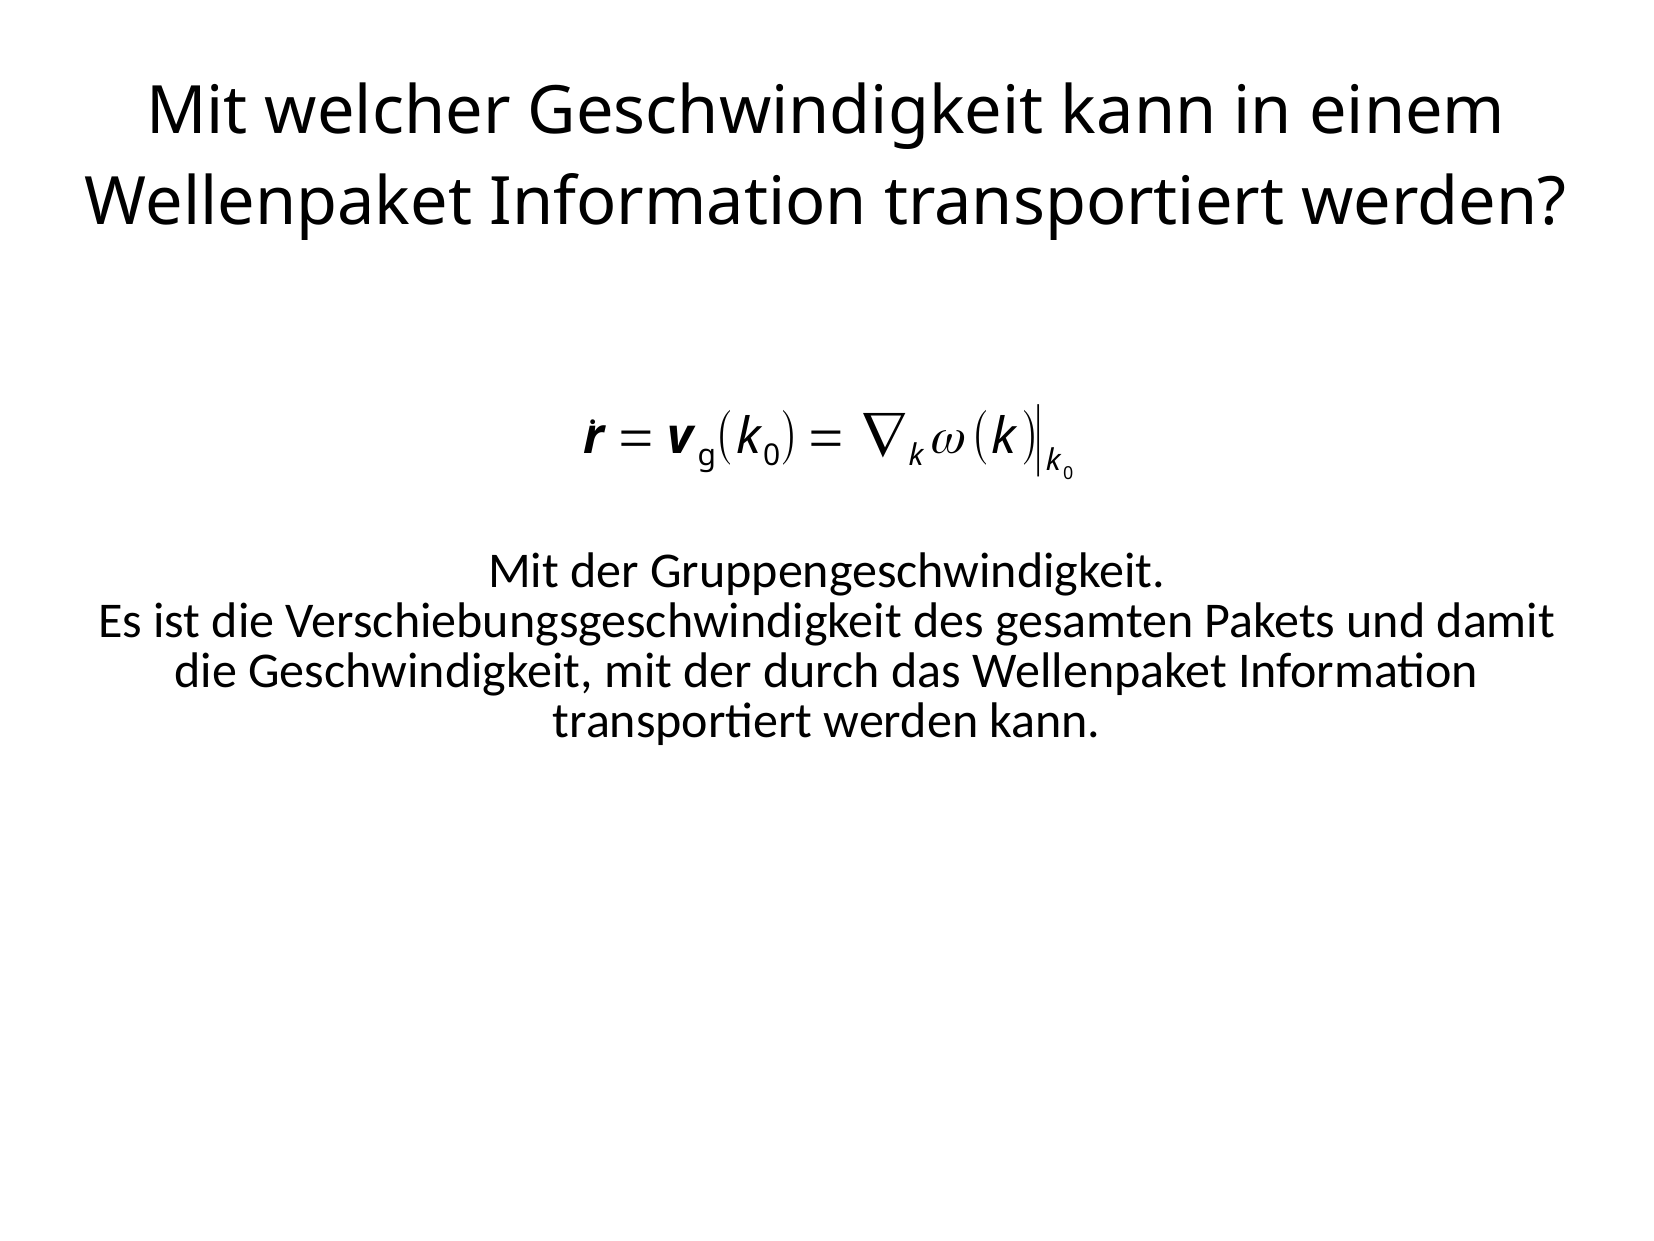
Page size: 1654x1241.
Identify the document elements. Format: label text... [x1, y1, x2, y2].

chart [575, 401, 1078, 485]
title Mit welcher Geschwindigkeit kann in einem Wellenpaket Information transportiert werden? [82, 49, 1571, 257]
subtitle Mit der Gruppengeschwindigkeit. Es ist die Verschiebungsgeschwindigkeit des gesamten Pakets und damit die Geschwindigkeit, mit der durch das Wellenpaket Information transportiert werden kann. [82, 290, 1571, 1010]
